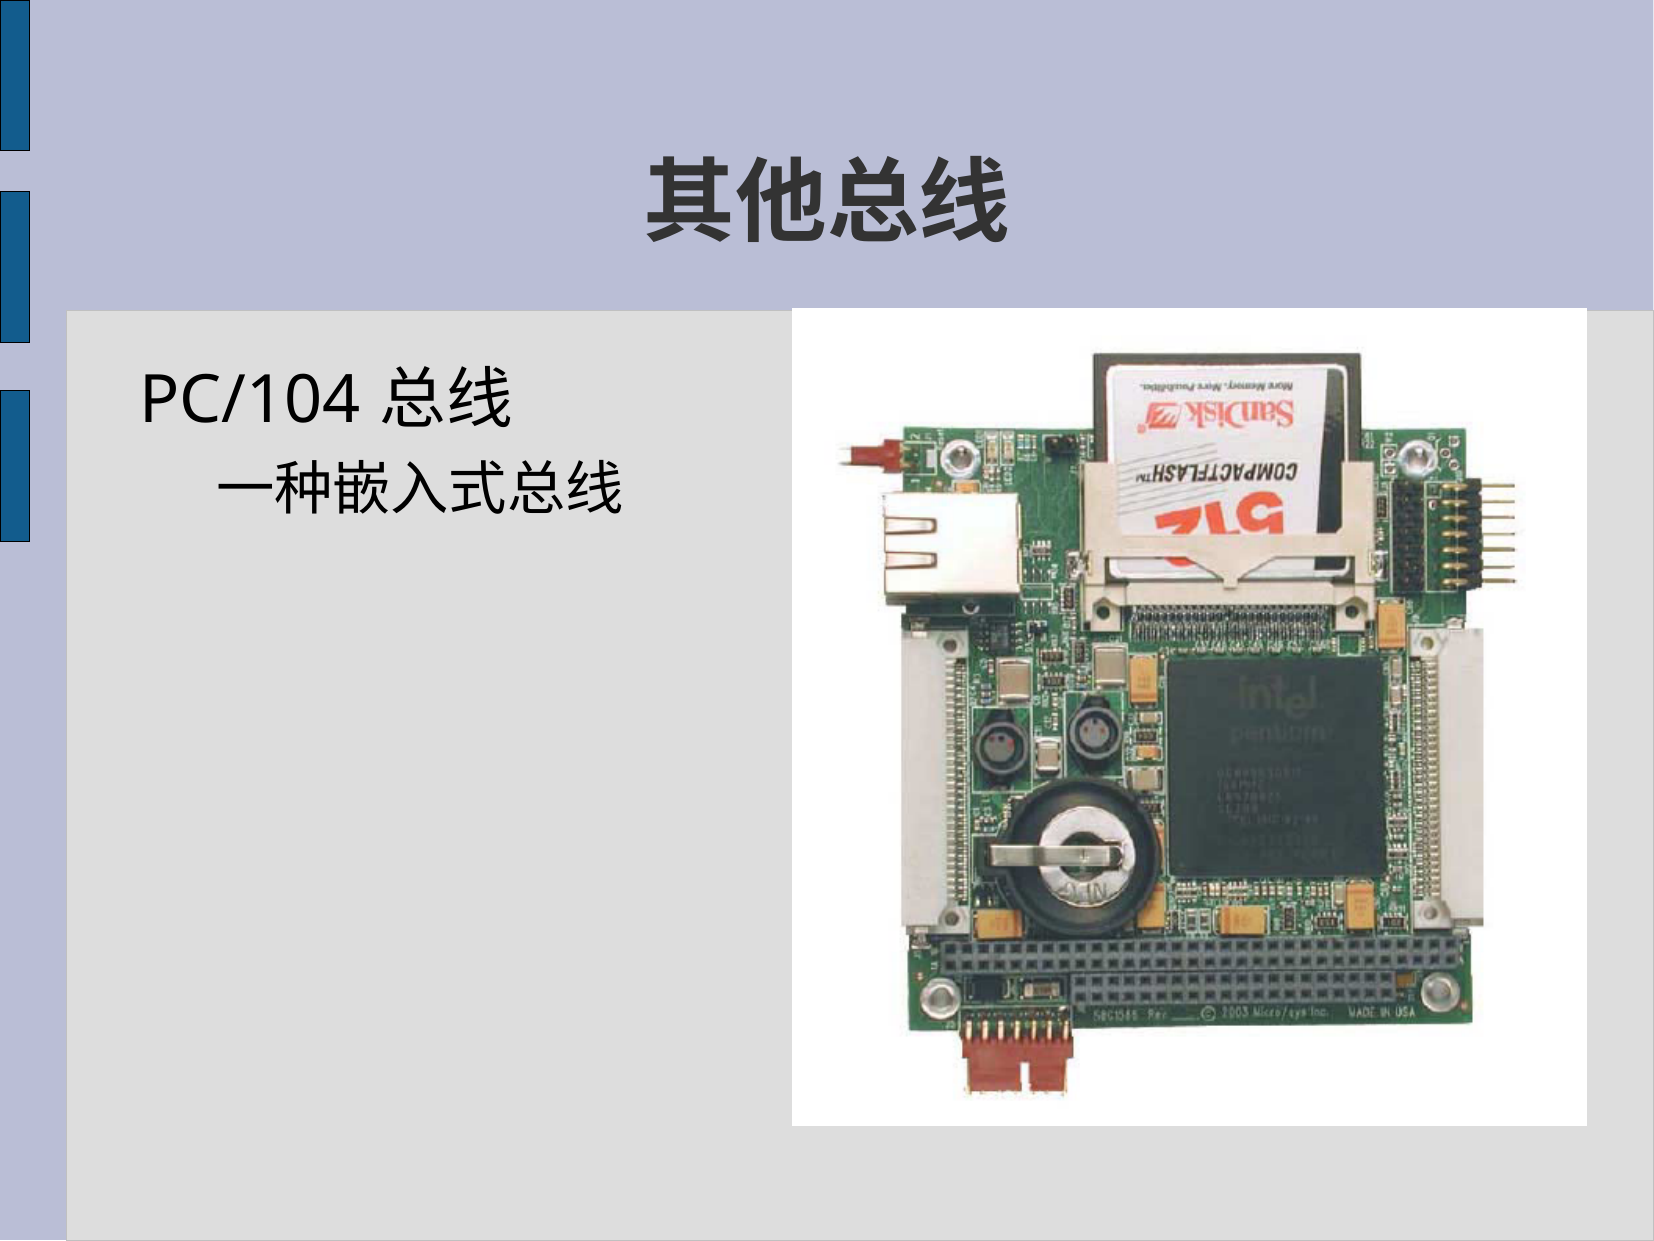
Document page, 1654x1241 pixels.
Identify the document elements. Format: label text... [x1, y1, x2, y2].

list PC/104总线 一种嵌入式总线 [121, 344, 792, 1112]
title 其他总线 [121, 98, 1534, 291]
picture [792, 308, 1587, 1126]
